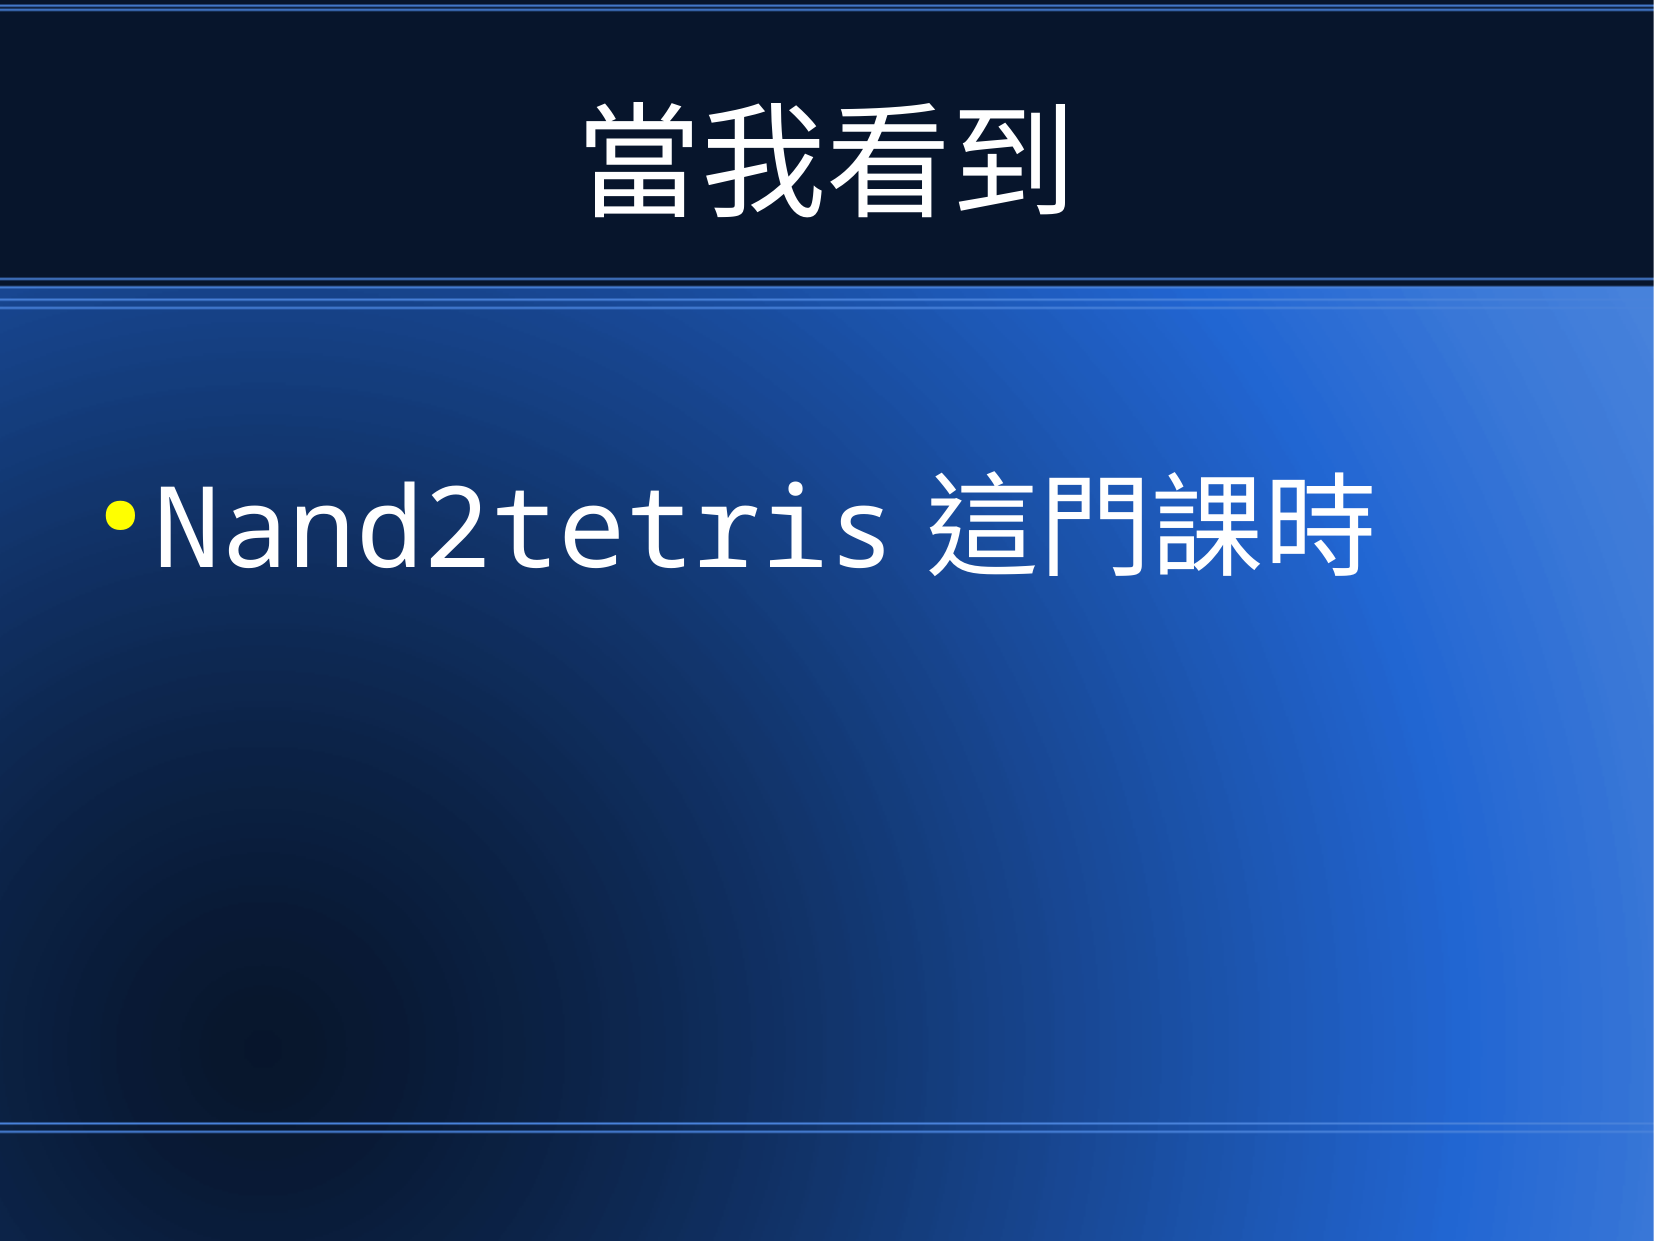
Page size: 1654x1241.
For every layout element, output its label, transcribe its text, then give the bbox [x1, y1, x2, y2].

picture [0, 0, 1654, 1241]
title 當我看到 [82, 49, 1571, 257]
list Nand2tetris這門課時 [82, 355, 1571, 1241]
